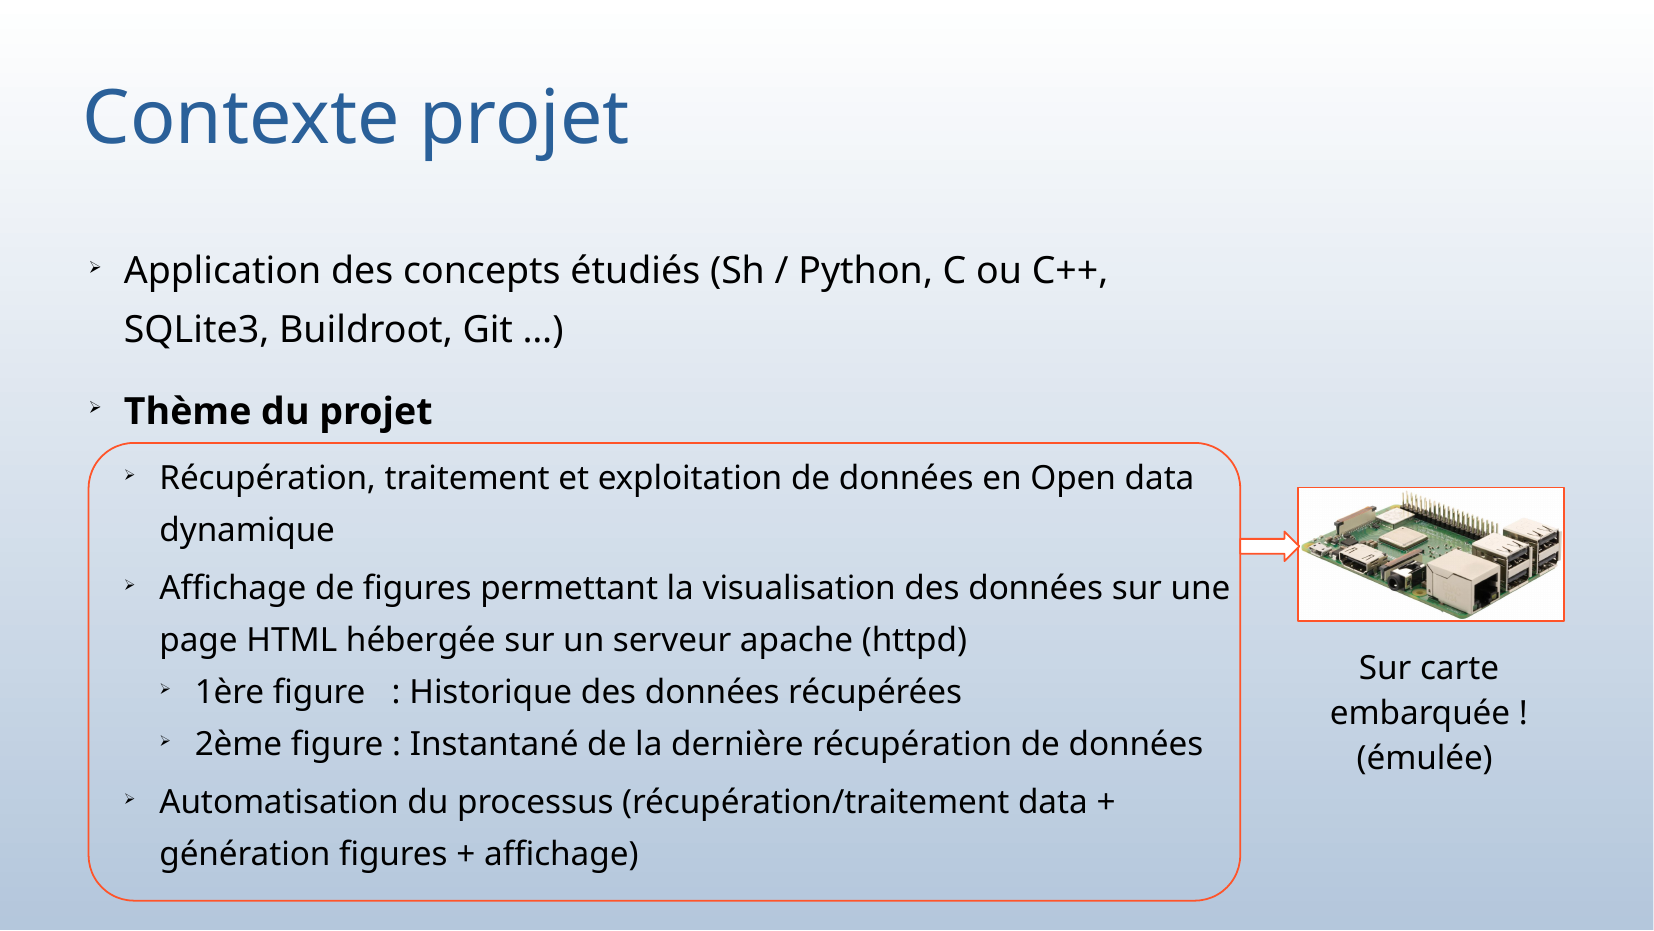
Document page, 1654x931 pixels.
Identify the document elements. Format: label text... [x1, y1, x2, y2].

text_box [1240, 531, 1300, 562]
subtitle Application des concepts étudiés (Sh / Python, C ou C++, SQLite3, Buildroot, Git …) Thème du projet Récupération, traitement et exploitation de données en Open data dynamique Affichage de figures permettant la visualisation des données sur une page HTML hébergée sur un serveur apache (httpd) 1ère figure : Historique des données récupérées 2ème figure : Instantané de la dernière récupération de données Automatisation du processus (récupération/traitement data + génération figures + affichage) [90, 444, 1239, 881]
text_box Sur carte embarquée ! (émulée) [1311, 637, 1548, 786]
subtitle Application des concepts étudiés (Sh / Python, C ou C++, SQLite3, Buildroot, Git …) Thème du projet Récupération, traitement et exploitation de données en Open data dynamique Affichage de figures permettant la visualisation des données sur une page HTML hébergée sur un serveur apache (httpd) 1ère figure : Historique des données récupérées 2ème figure : Instantané de la dernière récupération de données Automatisation du processus (récupération/traitement data + génération figures + affichage) [88, 236, 1241, 478]
picture [1299, 488, 1564, 621]
title Contexte projet [82, 37, 1571, 193]
